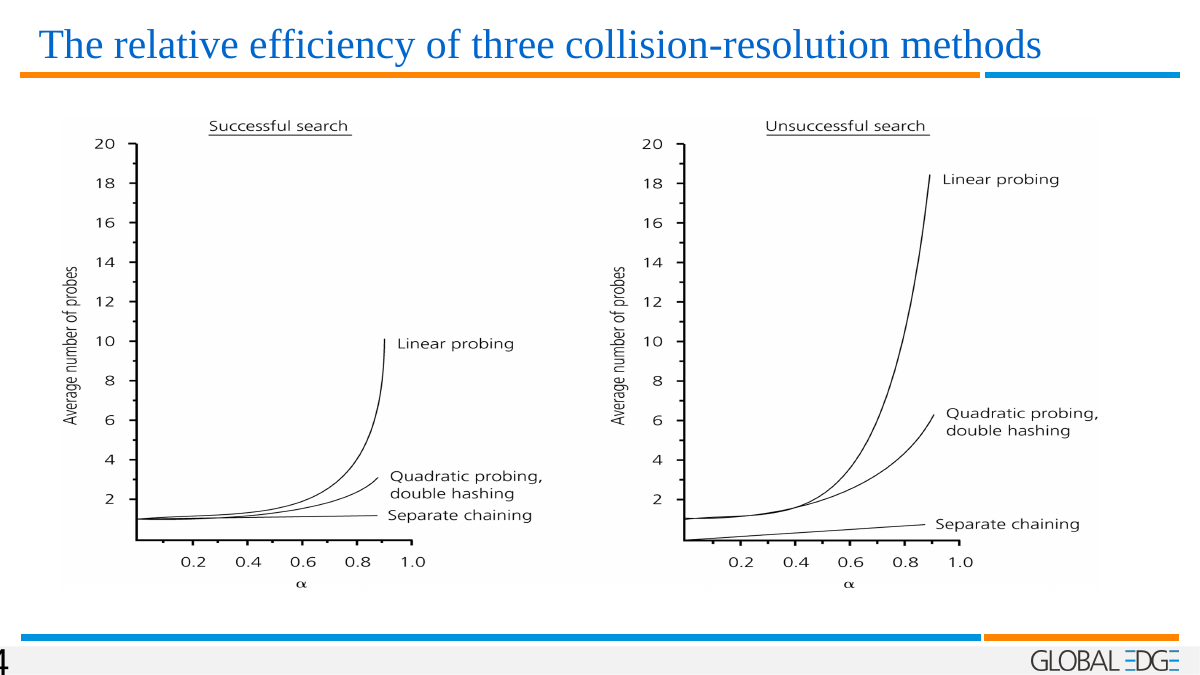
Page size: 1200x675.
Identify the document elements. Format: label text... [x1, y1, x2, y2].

picture [1031, 650, 1179, 671]
title The relative efficiency of three collision-resolution methods [23, 11, 1182, 71]
picture [59, 118, 1099, 591]
